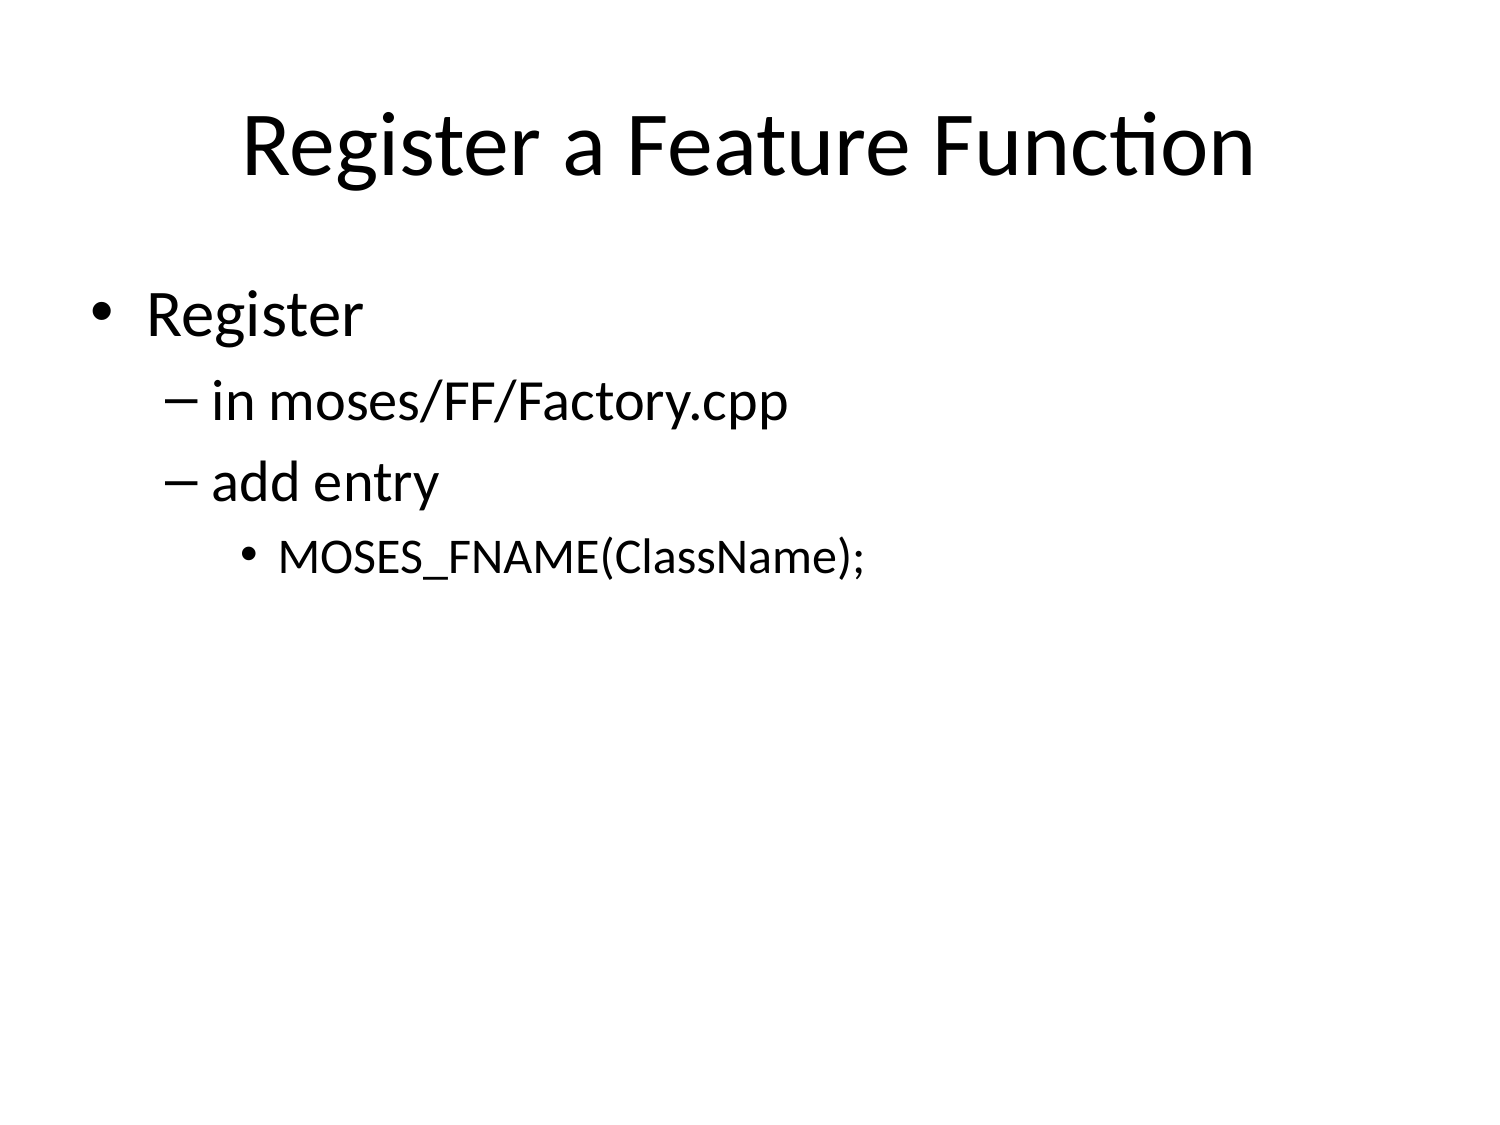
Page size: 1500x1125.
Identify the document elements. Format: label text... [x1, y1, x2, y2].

list Register in moses/FF/Factory.cpp add entry MOSES_FNAME(ClassName); [75, 262, 1425, 1005]
title Register a Feature Function [75, 45, 1425, 233]
